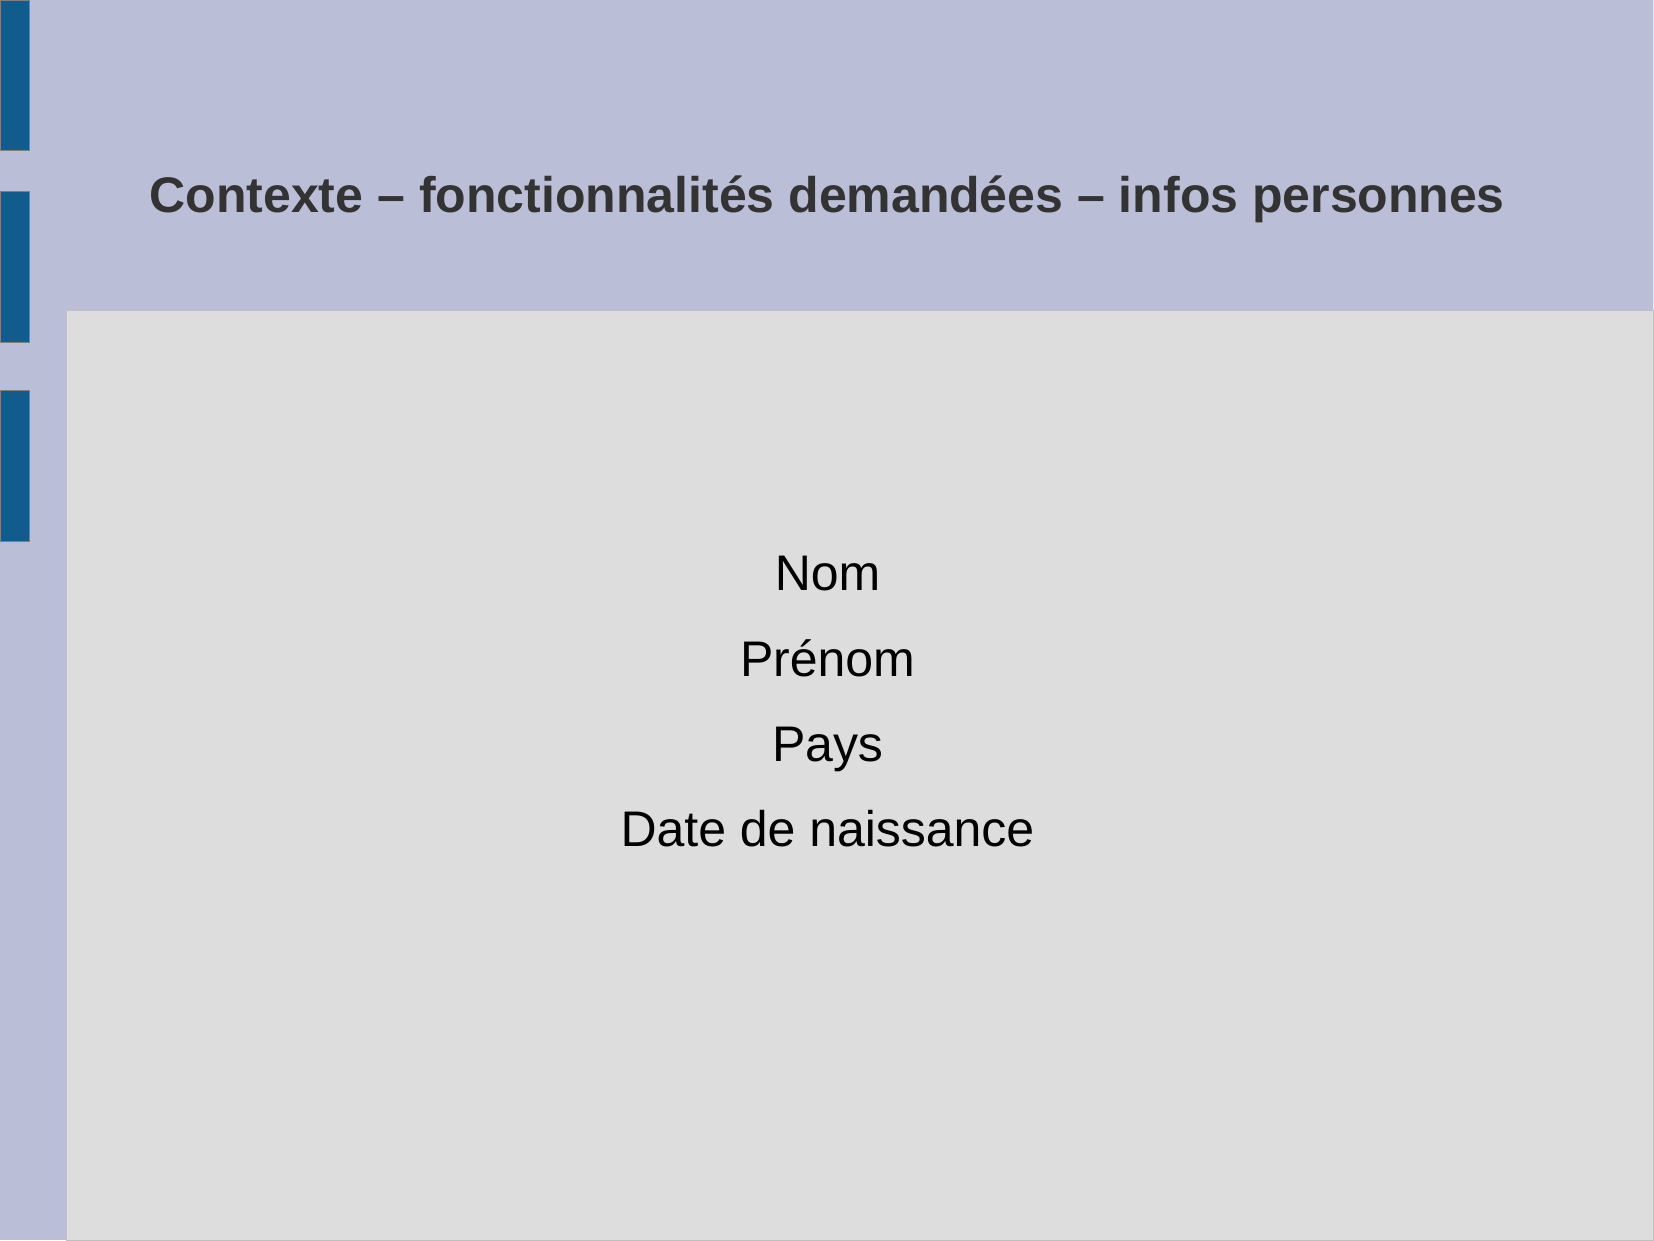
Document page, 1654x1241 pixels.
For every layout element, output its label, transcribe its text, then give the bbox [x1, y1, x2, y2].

title Contexte – fonctionnalités demandées – infos personnes [121, 91, 1534, 299]
list Nom Prénom Pays Date de naissance [121, 545, 1534, 886]
